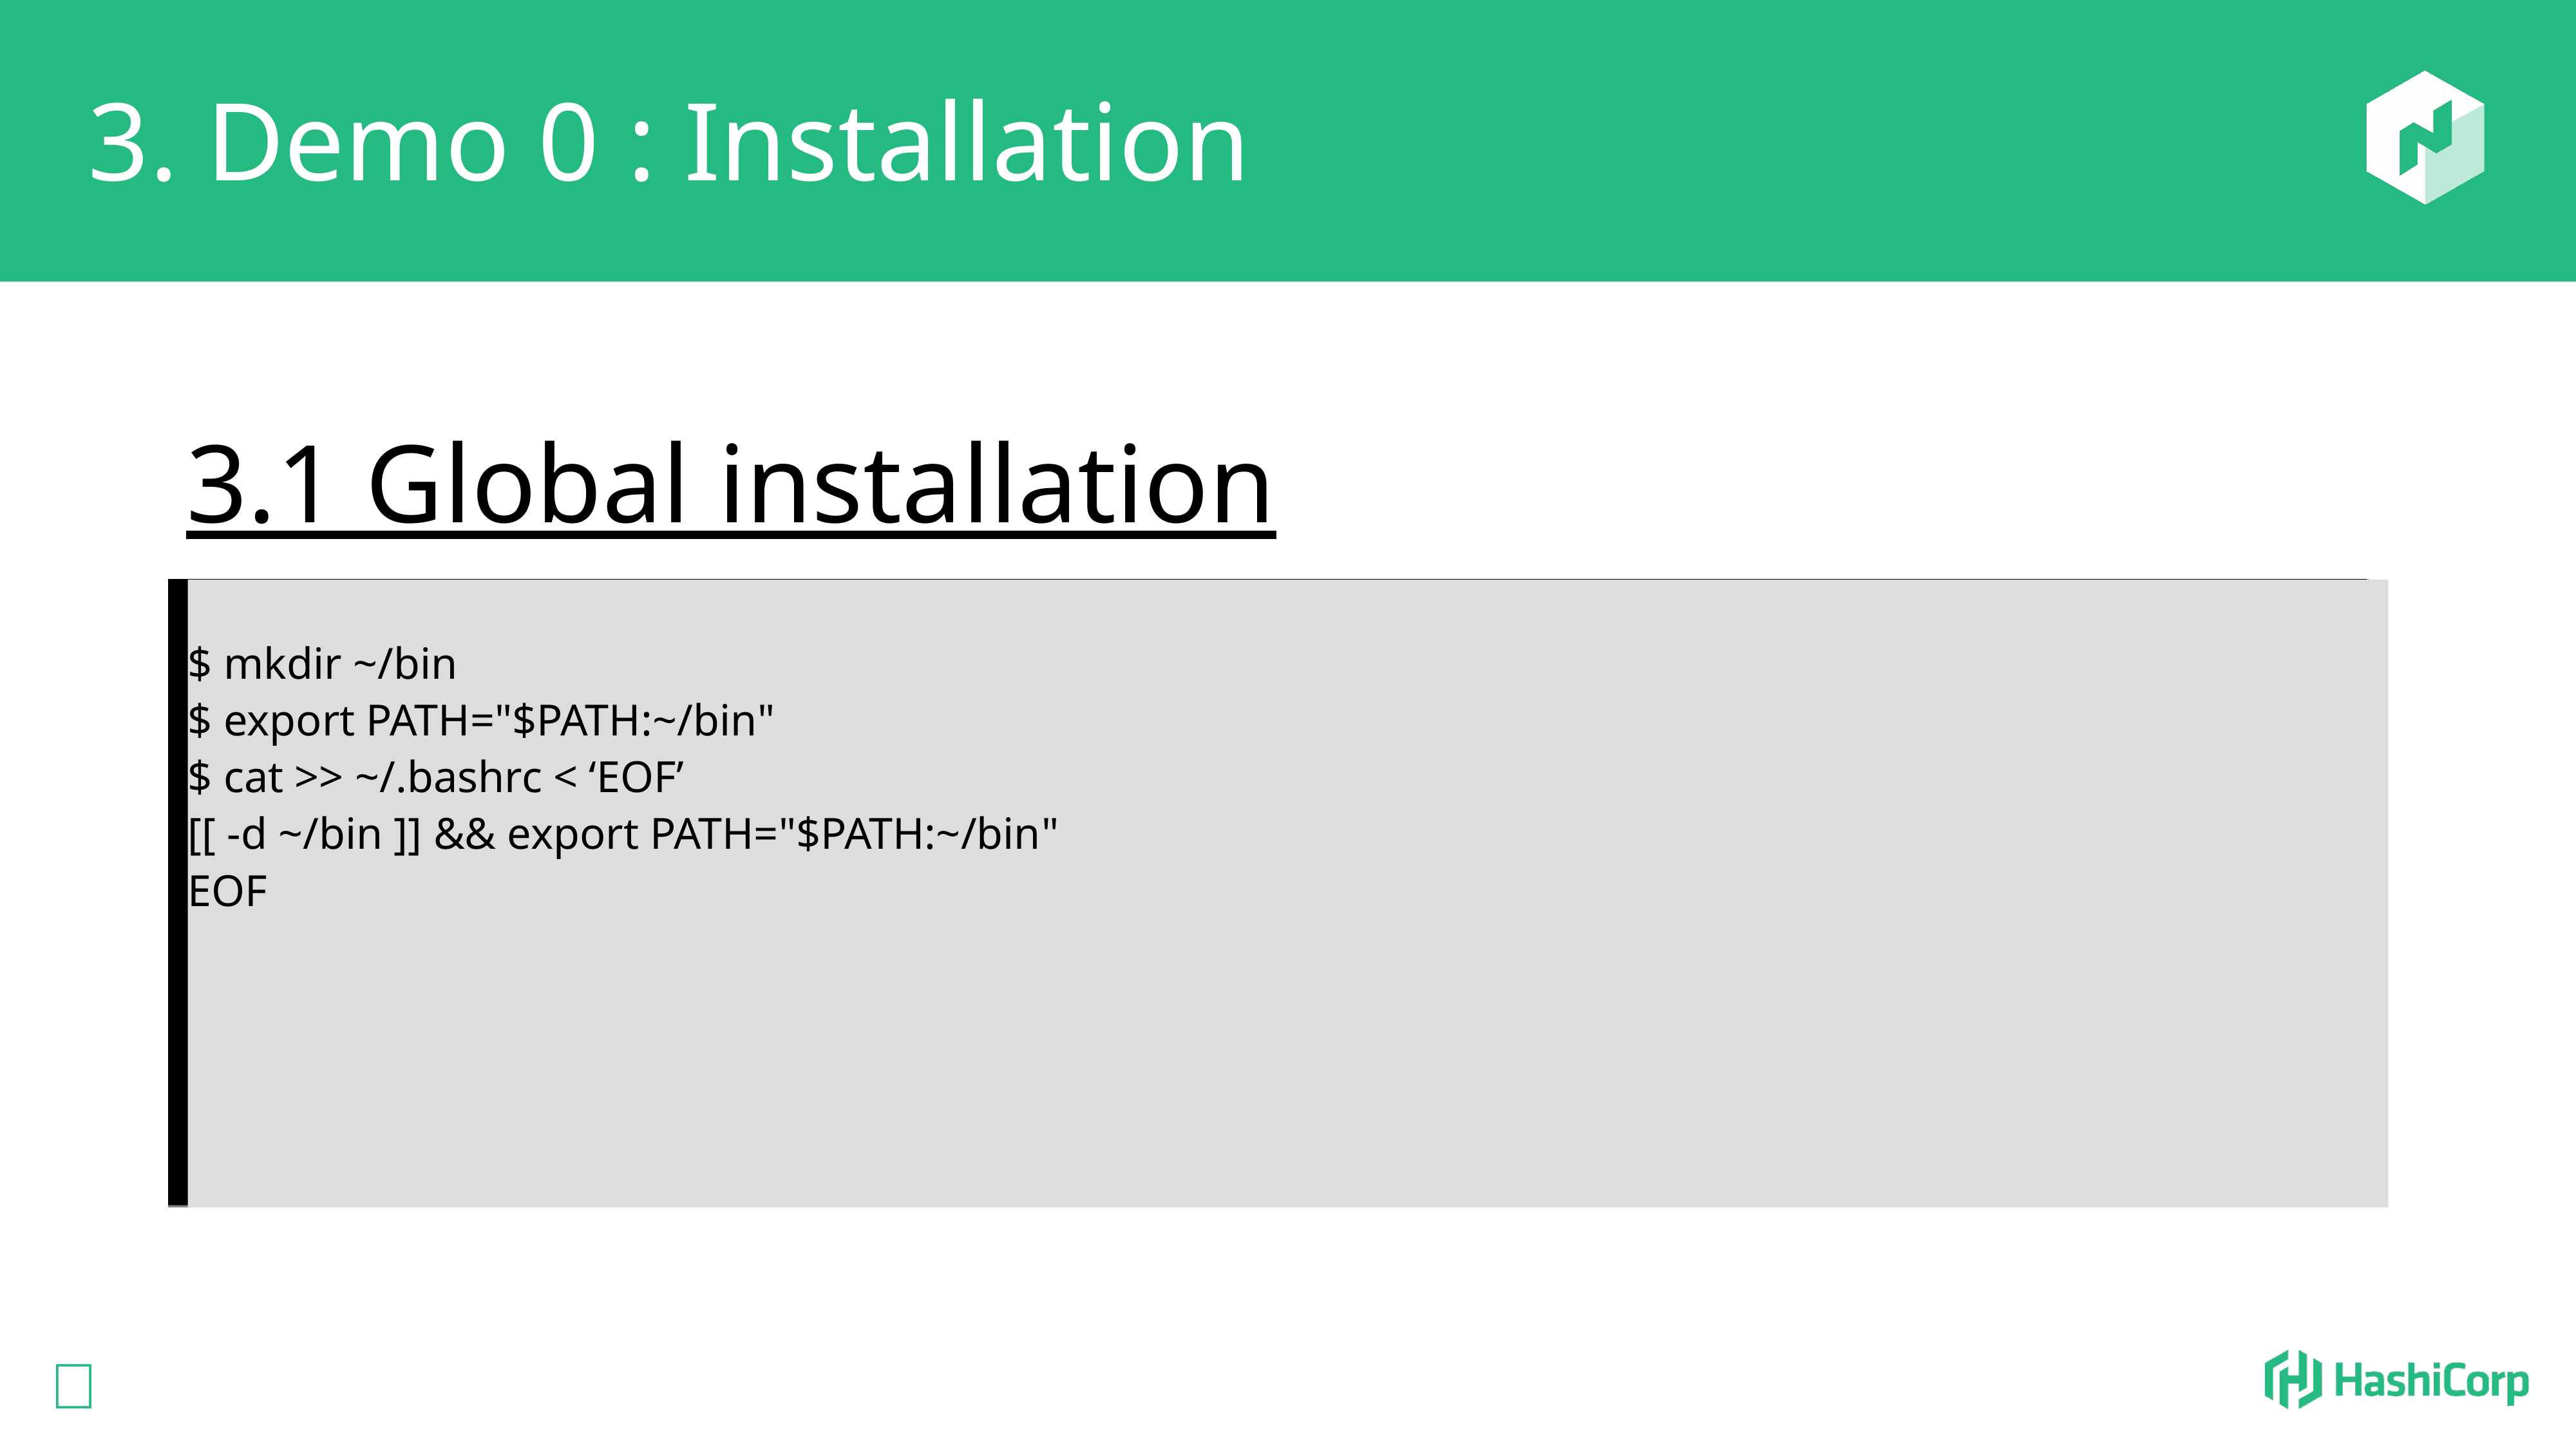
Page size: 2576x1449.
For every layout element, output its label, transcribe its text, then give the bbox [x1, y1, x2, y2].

picture [2265, 1349, 2529, 1410]
picture [2358, 70, 2493, 205]
list 3.1 Global installation [186, 402, 2387, 580]
title 3. Demo 0 : Installation [82, 37, 2313, 238]
list $ mkdir ~/bin $ export PATH="$PATH:~/bin" $ cat >> ~/.bashrc < ‘EOF’ [[ -d ~/bin ]] && export PATH="$PATH:~/bin" EOF [187, 580, 2389, 1208]
